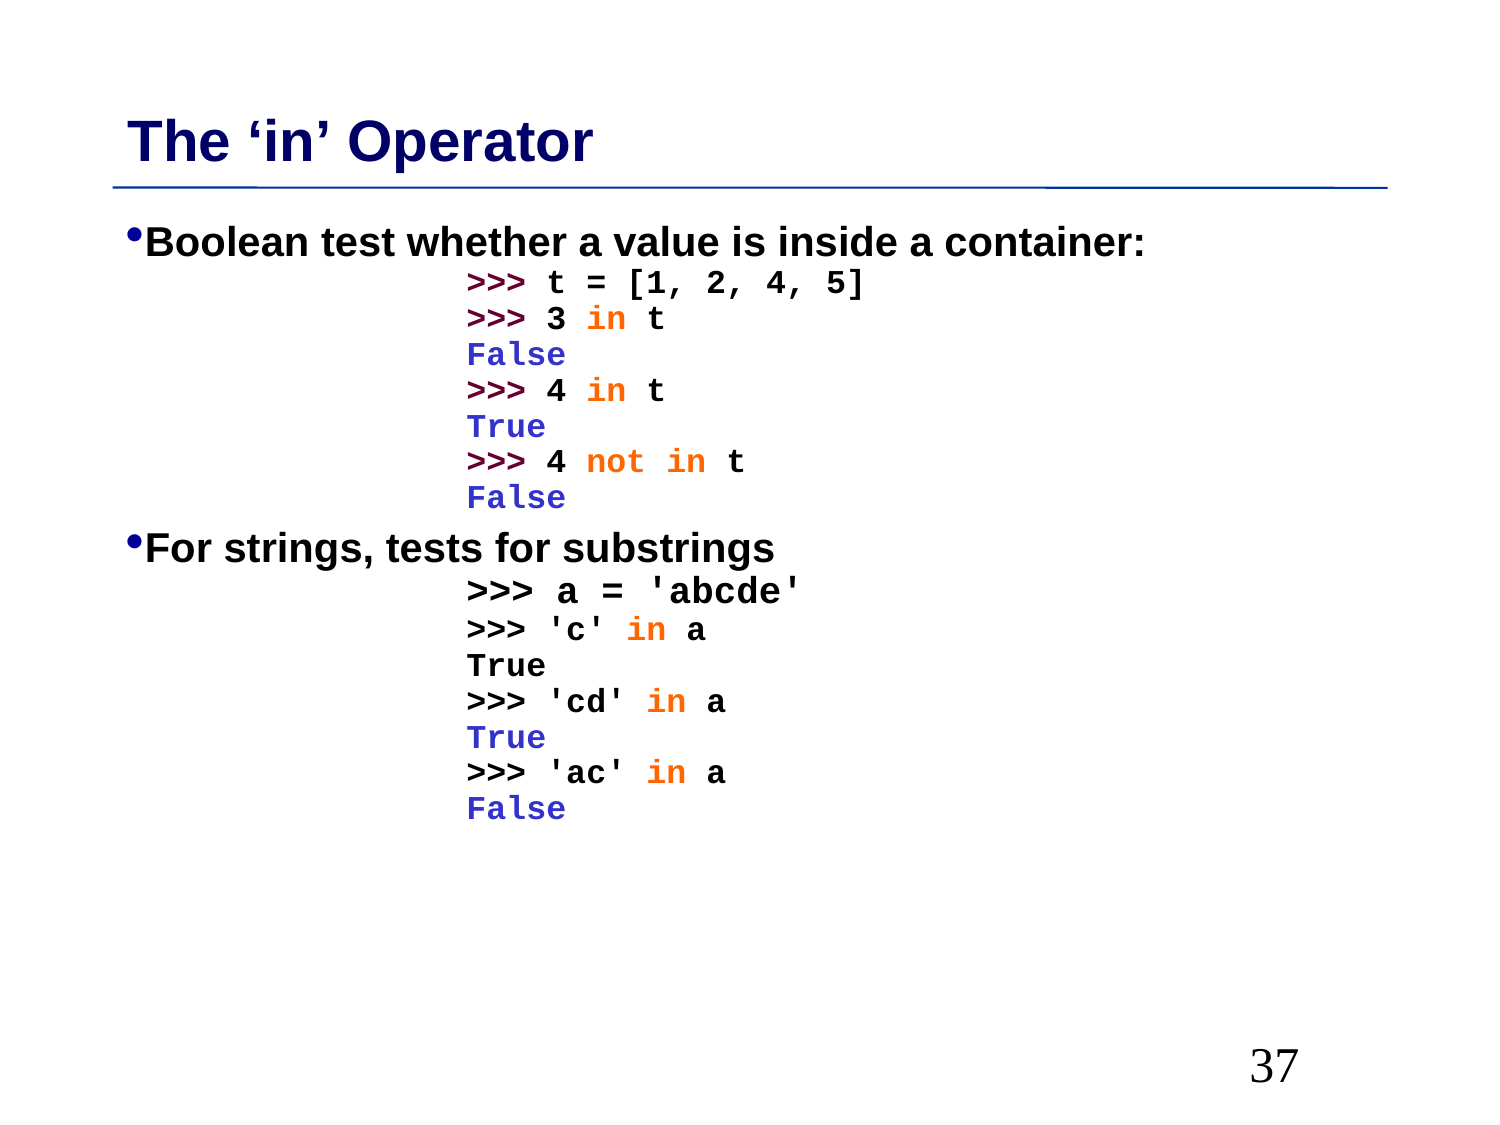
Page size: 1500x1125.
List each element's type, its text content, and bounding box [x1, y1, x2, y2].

text_box <number> [1074, 994, 1387, 1125]
list Boolean test whether a value is inside a container: >>> t = [1, 2, 4, 5] >>> 3 in t False >>> 4 in t True >>> 4 not in t False For strings, tests for substrings >>> a = 'abcde' >>> 'c' in a True >>> 'cd' in a True >>> 'ac' in a False [112, 212, 1388, 836]
title The ‘in’ Operator [112, 95, 1388, 181]
